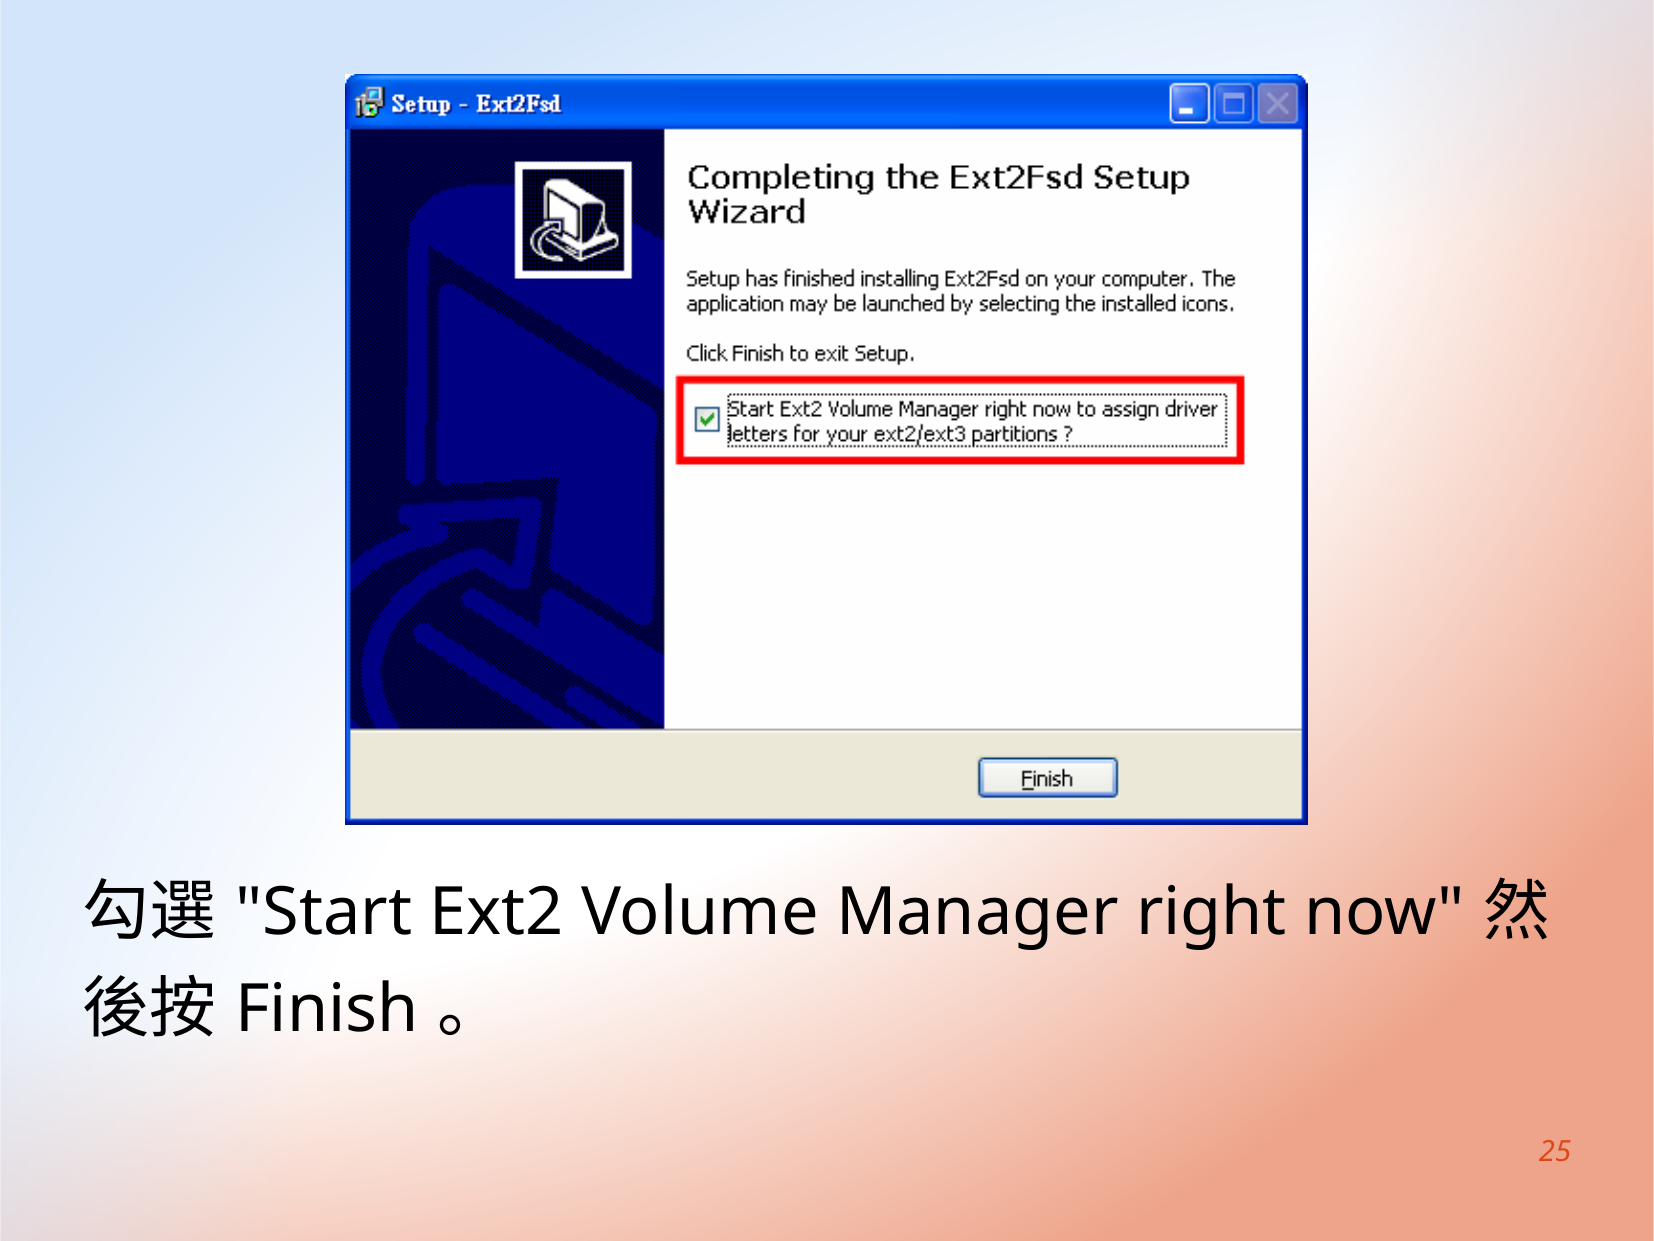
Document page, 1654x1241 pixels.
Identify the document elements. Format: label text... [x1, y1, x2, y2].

list 勾選"Start Ext2 Volume Manager right now"然後按Finish。 [82, 857, 1571, 1201]
picture [0, 0, 1654, 1241]
